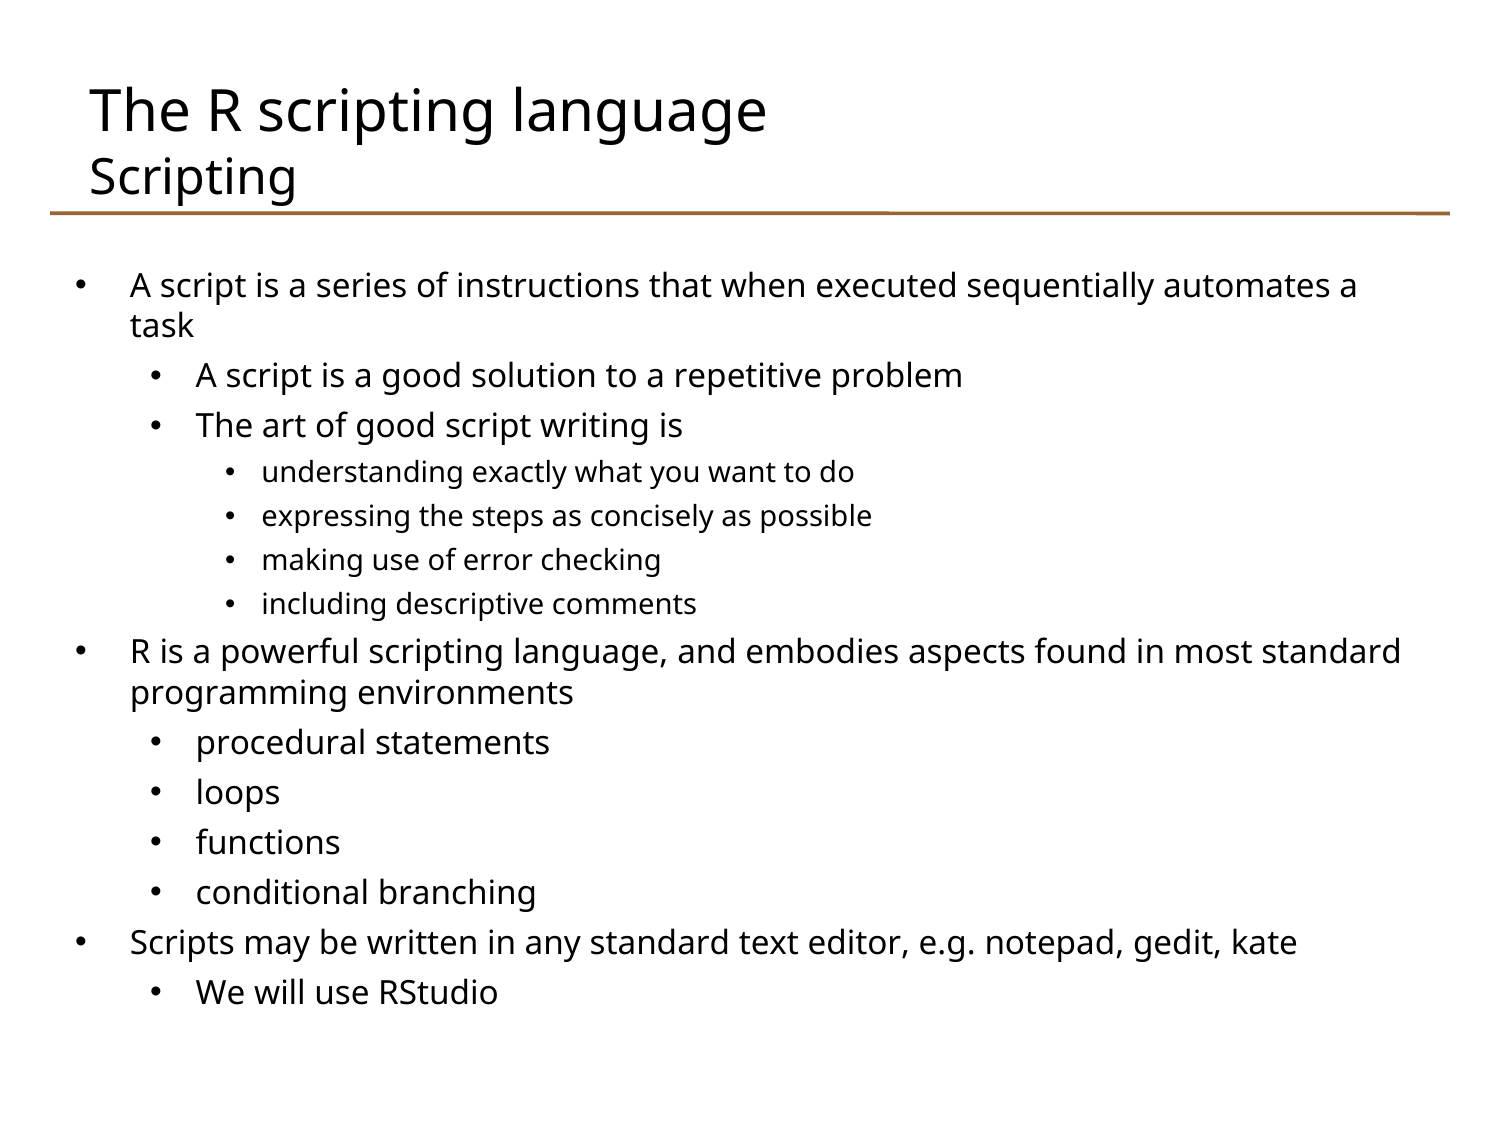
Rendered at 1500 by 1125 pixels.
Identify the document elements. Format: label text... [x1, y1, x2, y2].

text_box The R scripting language Scripting [75, 44, 1425, 233]
text_box A script is a series of instructions that when executed sequentially automates a task A script is a good solution to a repetitive problem The art of good script writing is understanding exactly what you want to do expressing the steps as concisely as possible making use of error checking including descriptive comments R is a powerful scripting language, and embodies aspects found in most standard programming environments procedural statements loops functions conditional branching Scripts may be written in any standard text editor, e.g. notepad, gedit, kate We will use RStudio [75, 263, 1425, 1012]
